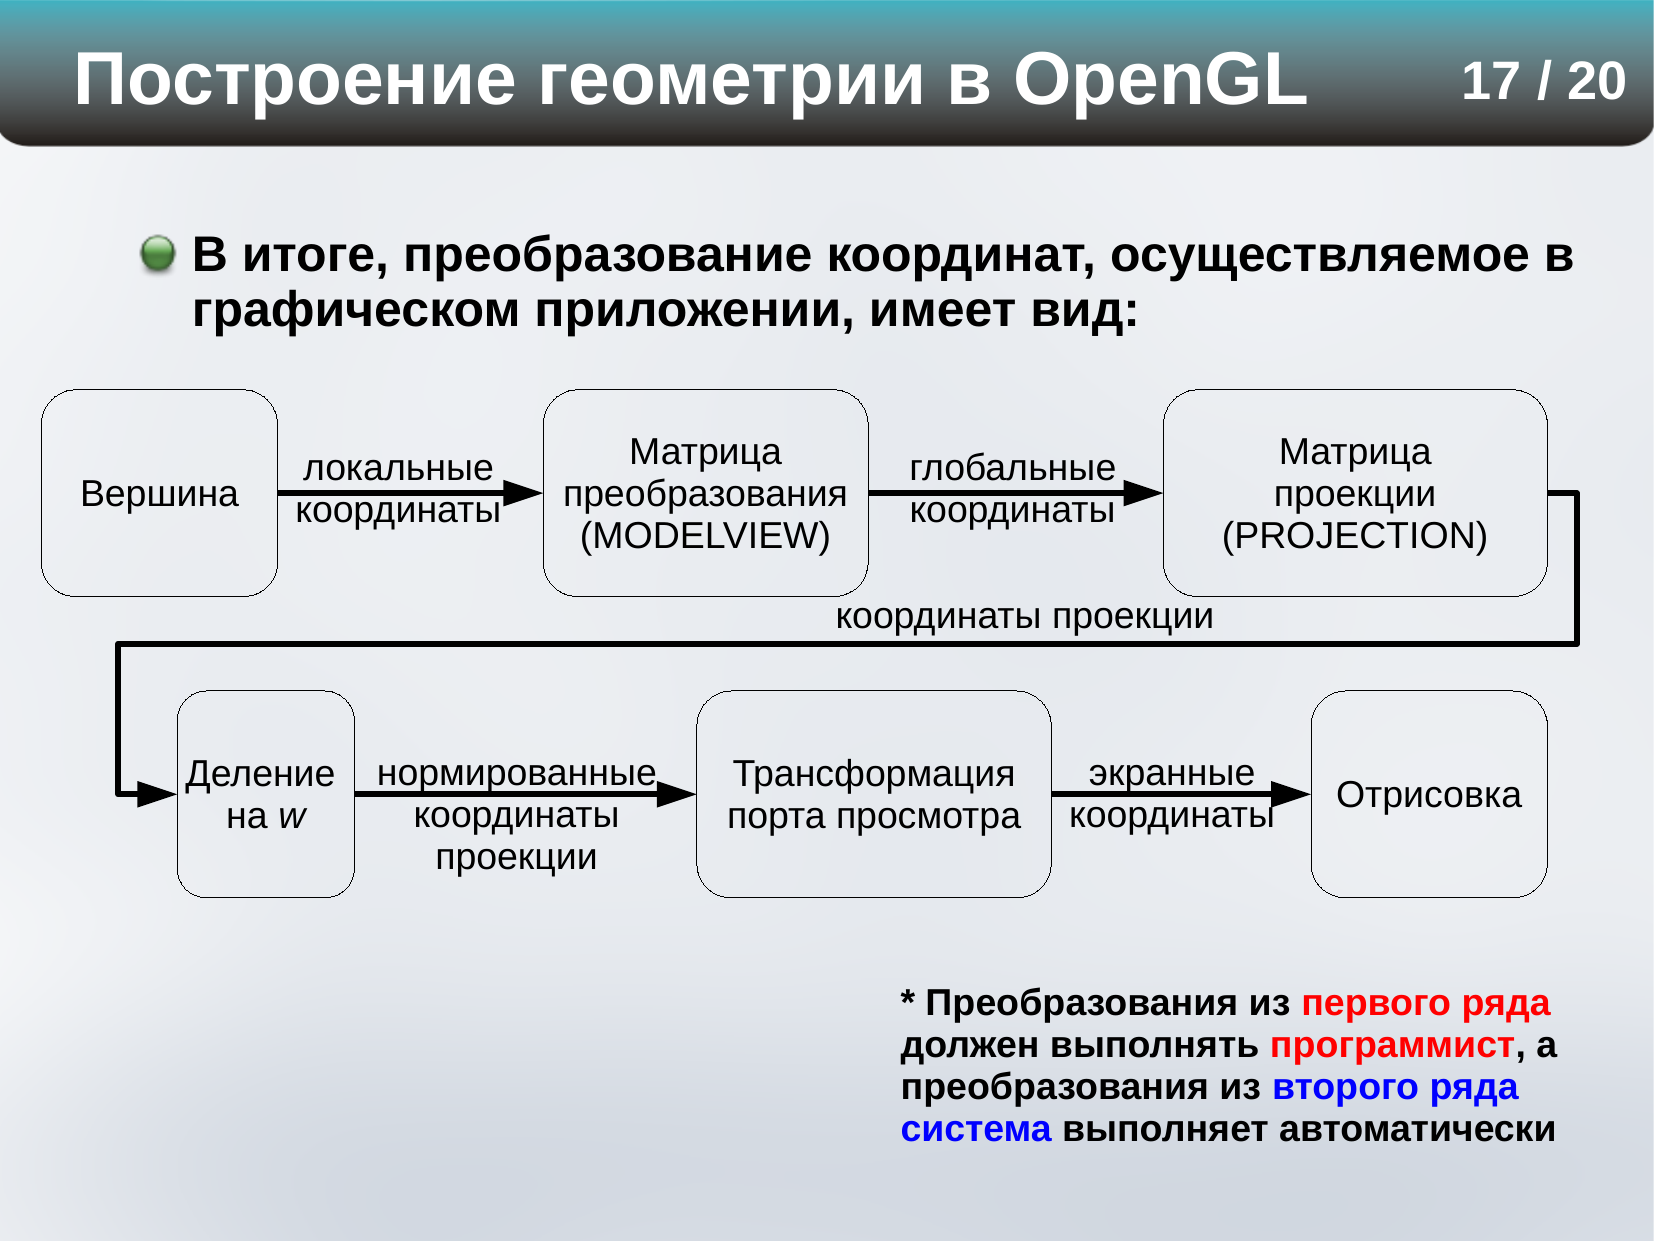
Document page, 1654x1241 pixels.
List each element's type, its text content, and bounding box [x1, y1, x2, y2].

text_box Отрисовка [1311, 690, 1548, 898]
text_box Матрица преобразования (MODELVIEW) [543, 389, 869, 597]
text_box экранные координаты [1039, 744, 1306, 843]
text_box нормированные координаты проекции [354, 744, 680, 885]
text_box глобальные координаты [879, 438, 1146, 538]
text_box В итоге, преобразование координат, осуществляемое в графическом приложении, имеет вид: [118, 218, 1595, 345]
text_box * Преобразования из первого ряда должен выполнять программист, а преобразования из второго ряда система выполняет автоматически [885, 974, 1595, 1158]
text_box <номер> / 20 [1446, 42, 1654, 179]
text_box Деление на w [177, 690, 355, 898]
text_box Матрица проекции (PROJECTION) [1163, 389, 1548, 597]
text_box Построение геометрии в OpenGL [59, 29, 1418, 129]
text_box Трансформация порта просмотра [696, 690, 1052, 898]
picture [0, 0, 1654, 1241]
text_box локальные координаты [265, 438, 532, 538]
text_box Вершина [41, 389, 278, 597]
text_box координаты проекции [820, 586, 1235, 644]
